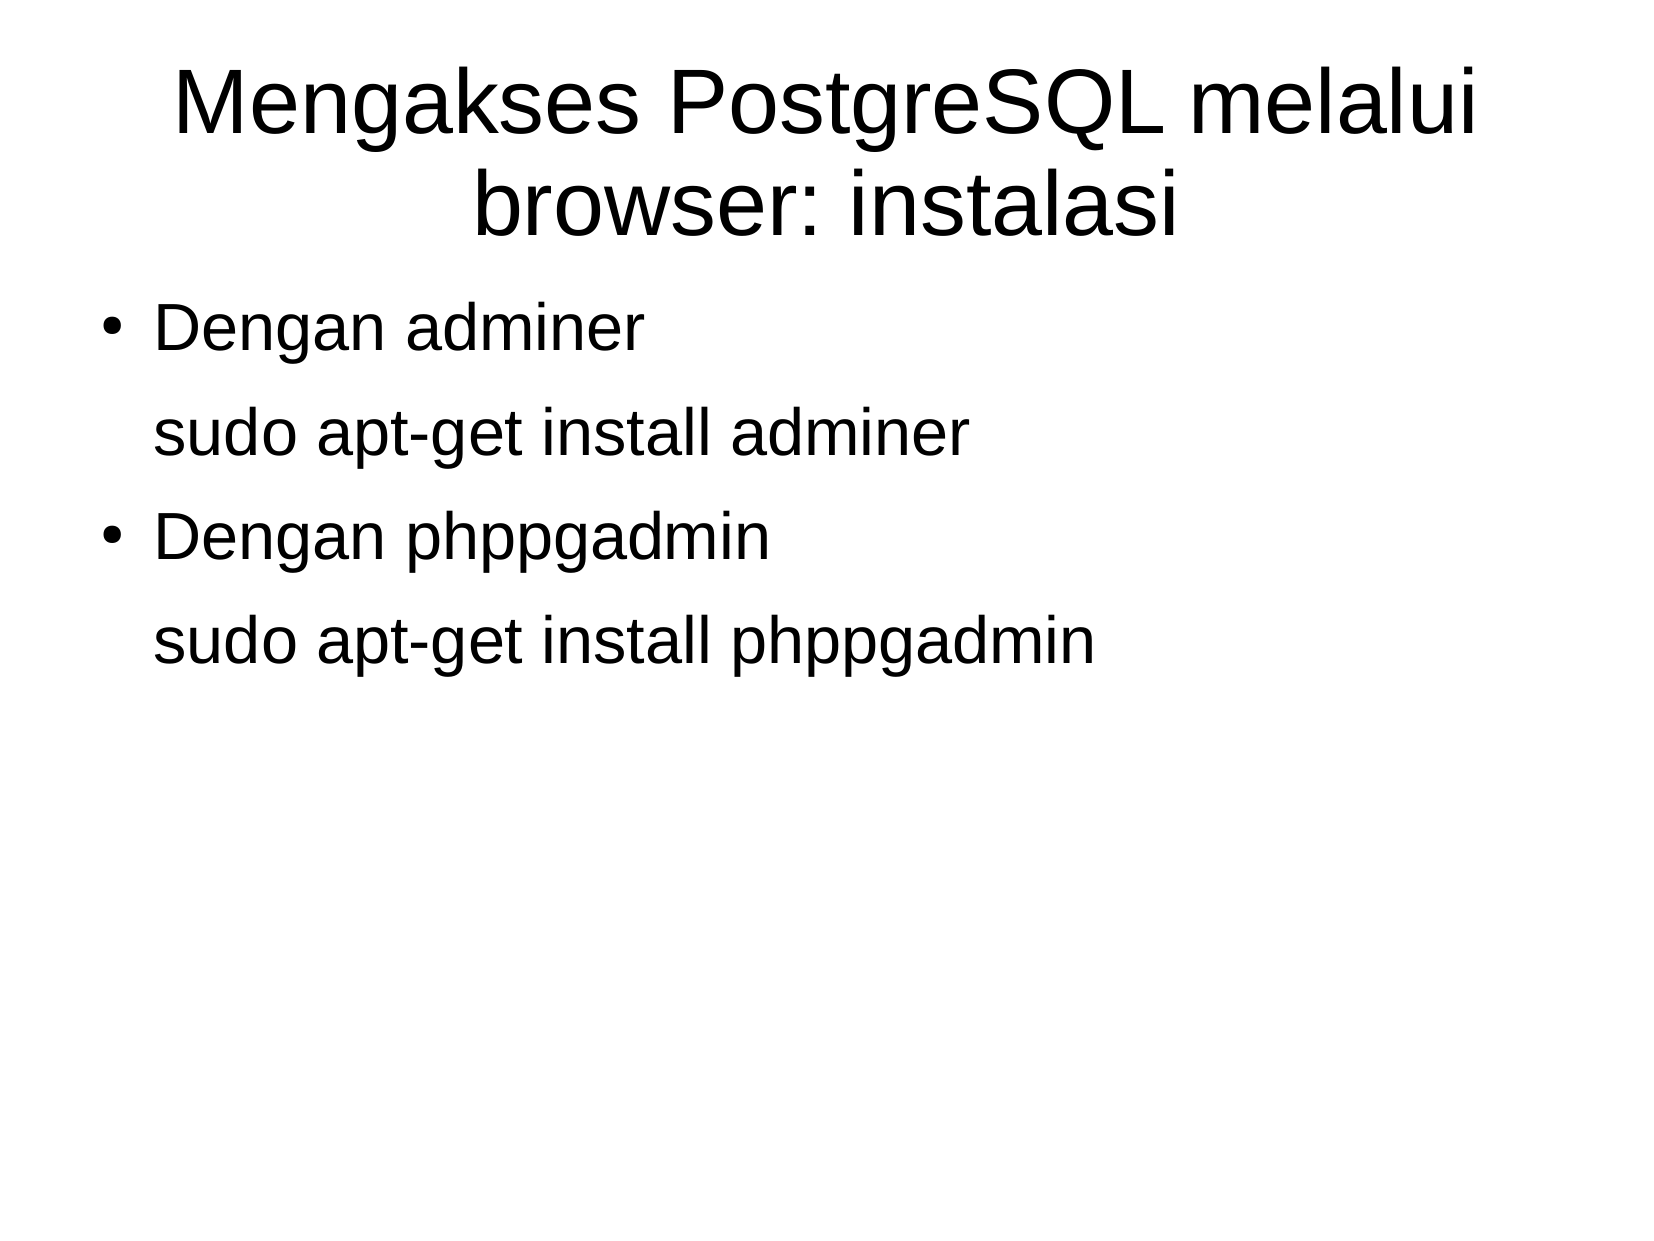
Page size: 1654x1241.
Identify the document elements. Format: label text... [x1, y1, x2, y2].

title Mengakses PostgreSQL melalui browser: instalasi [82, 49, 1571, 257]
list Dengan adminer sudo apt-get install adminer Dengan phppgadmin sudo apt-get install phppgadmin [82, 290, 1571, 1010]
